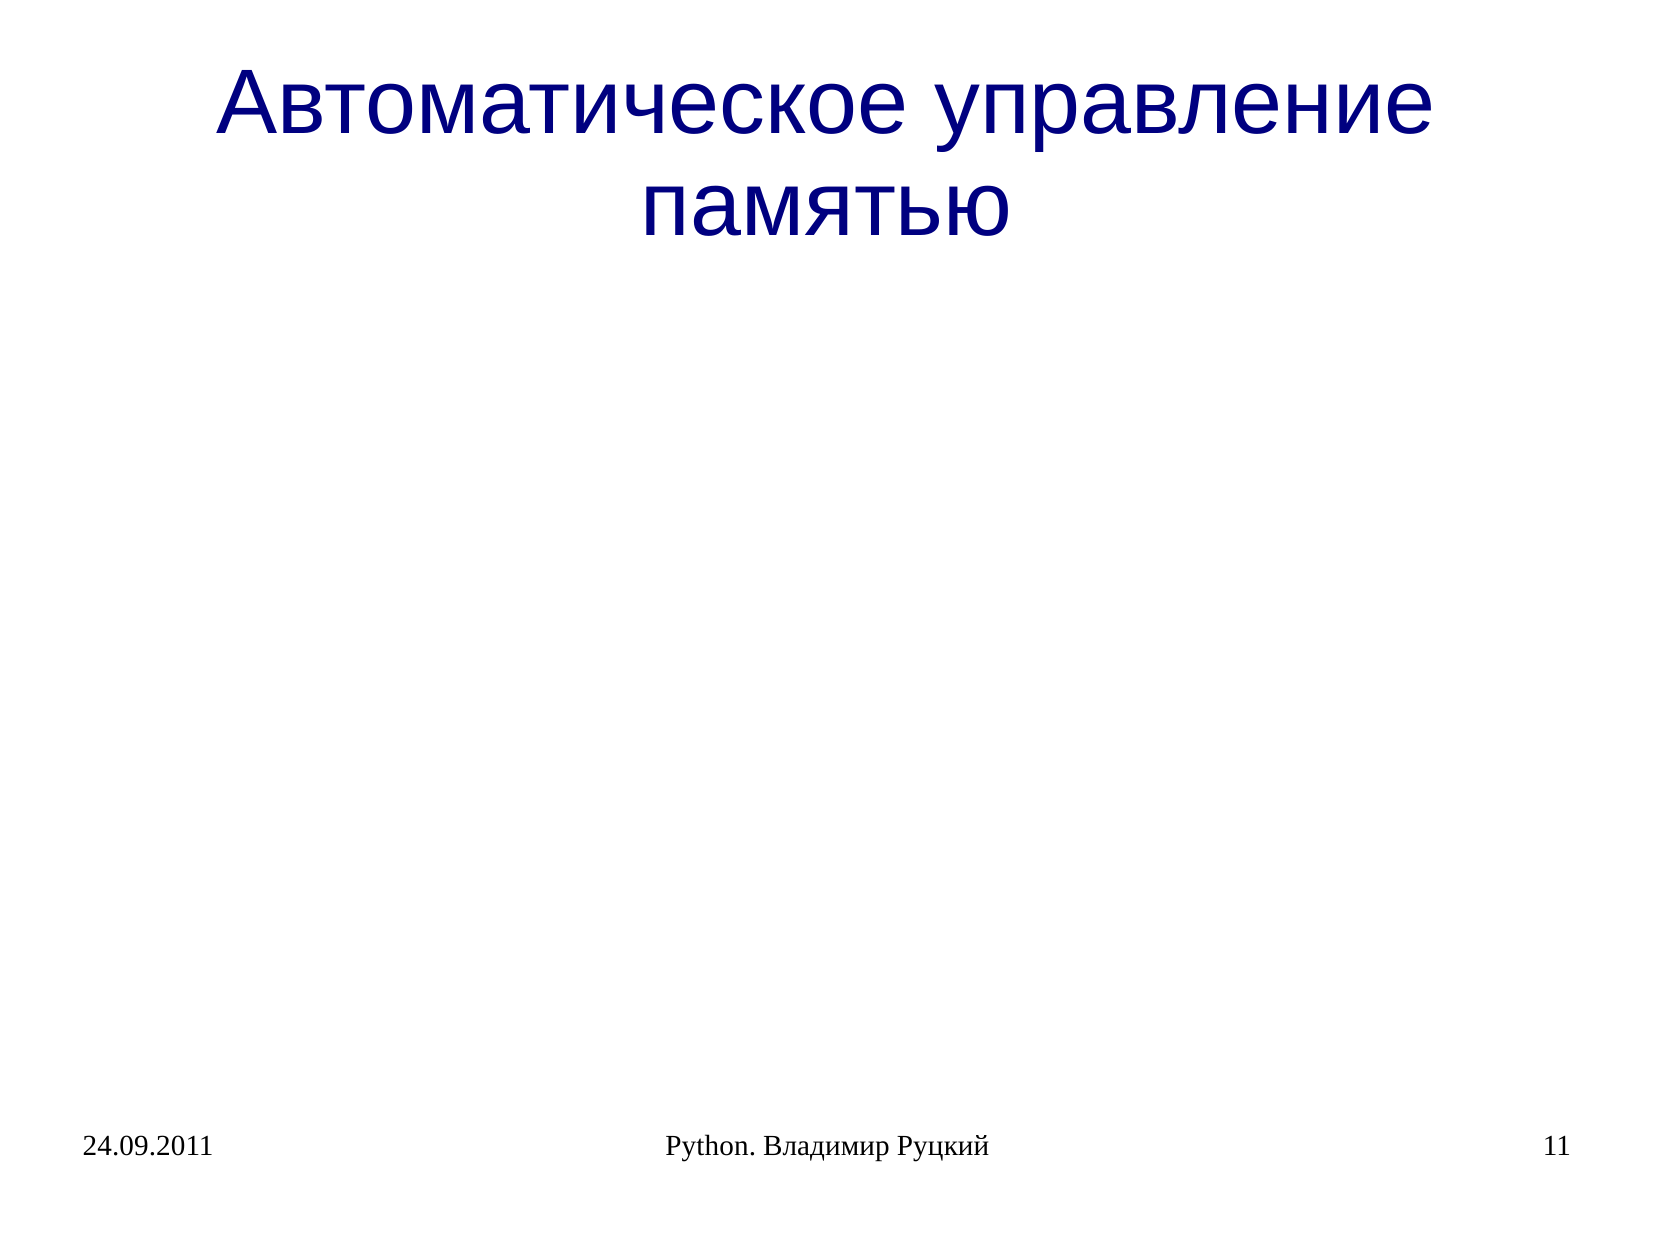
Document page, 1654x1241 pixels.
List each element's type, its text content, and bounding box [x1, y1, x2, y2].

title Автоматическое управление памятью [82, 49, 1571, 257]
